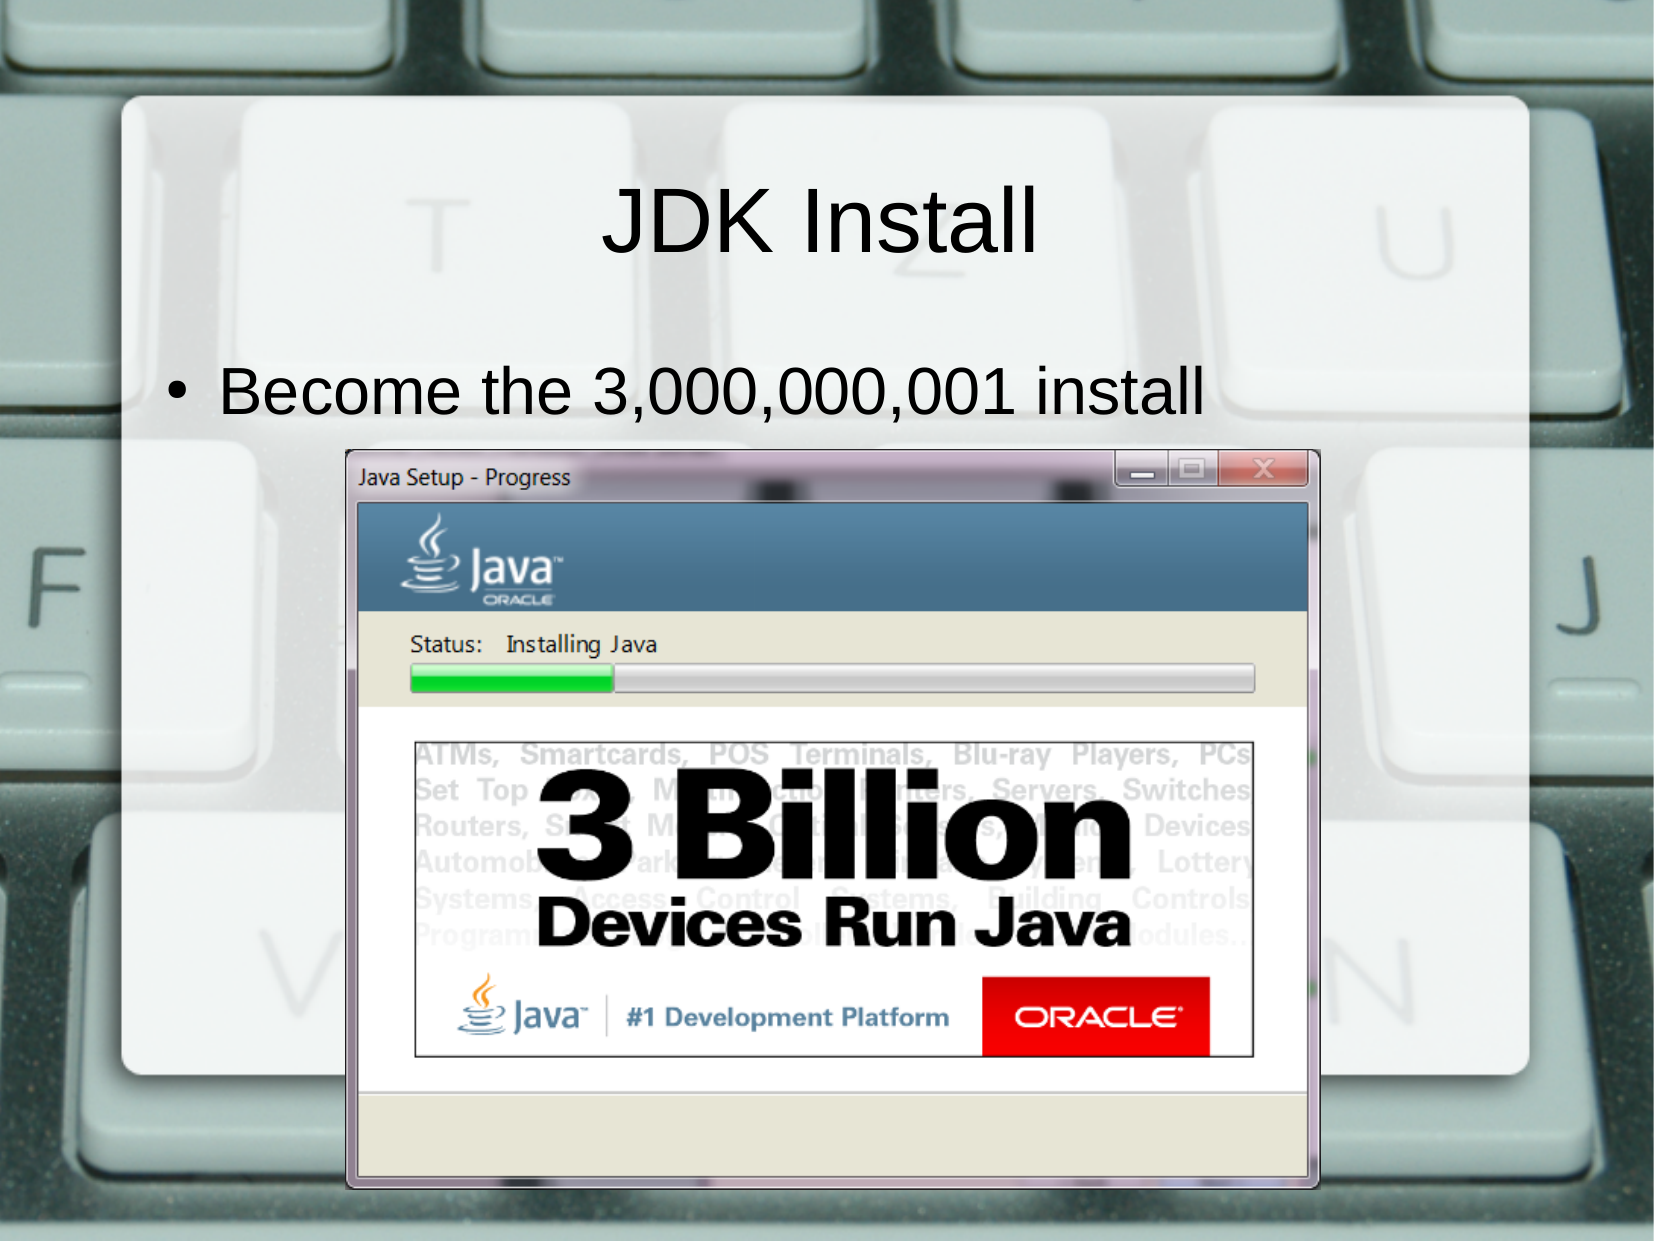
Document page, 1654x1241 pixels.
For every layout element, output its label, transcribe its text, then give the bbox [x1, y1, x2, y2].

list Become the 3,000,000,001 install [147, 354, 1506, 1063]
title JDK Install [135, 117, 1506, 325]
picture [0, 0, 1654, 1241]
